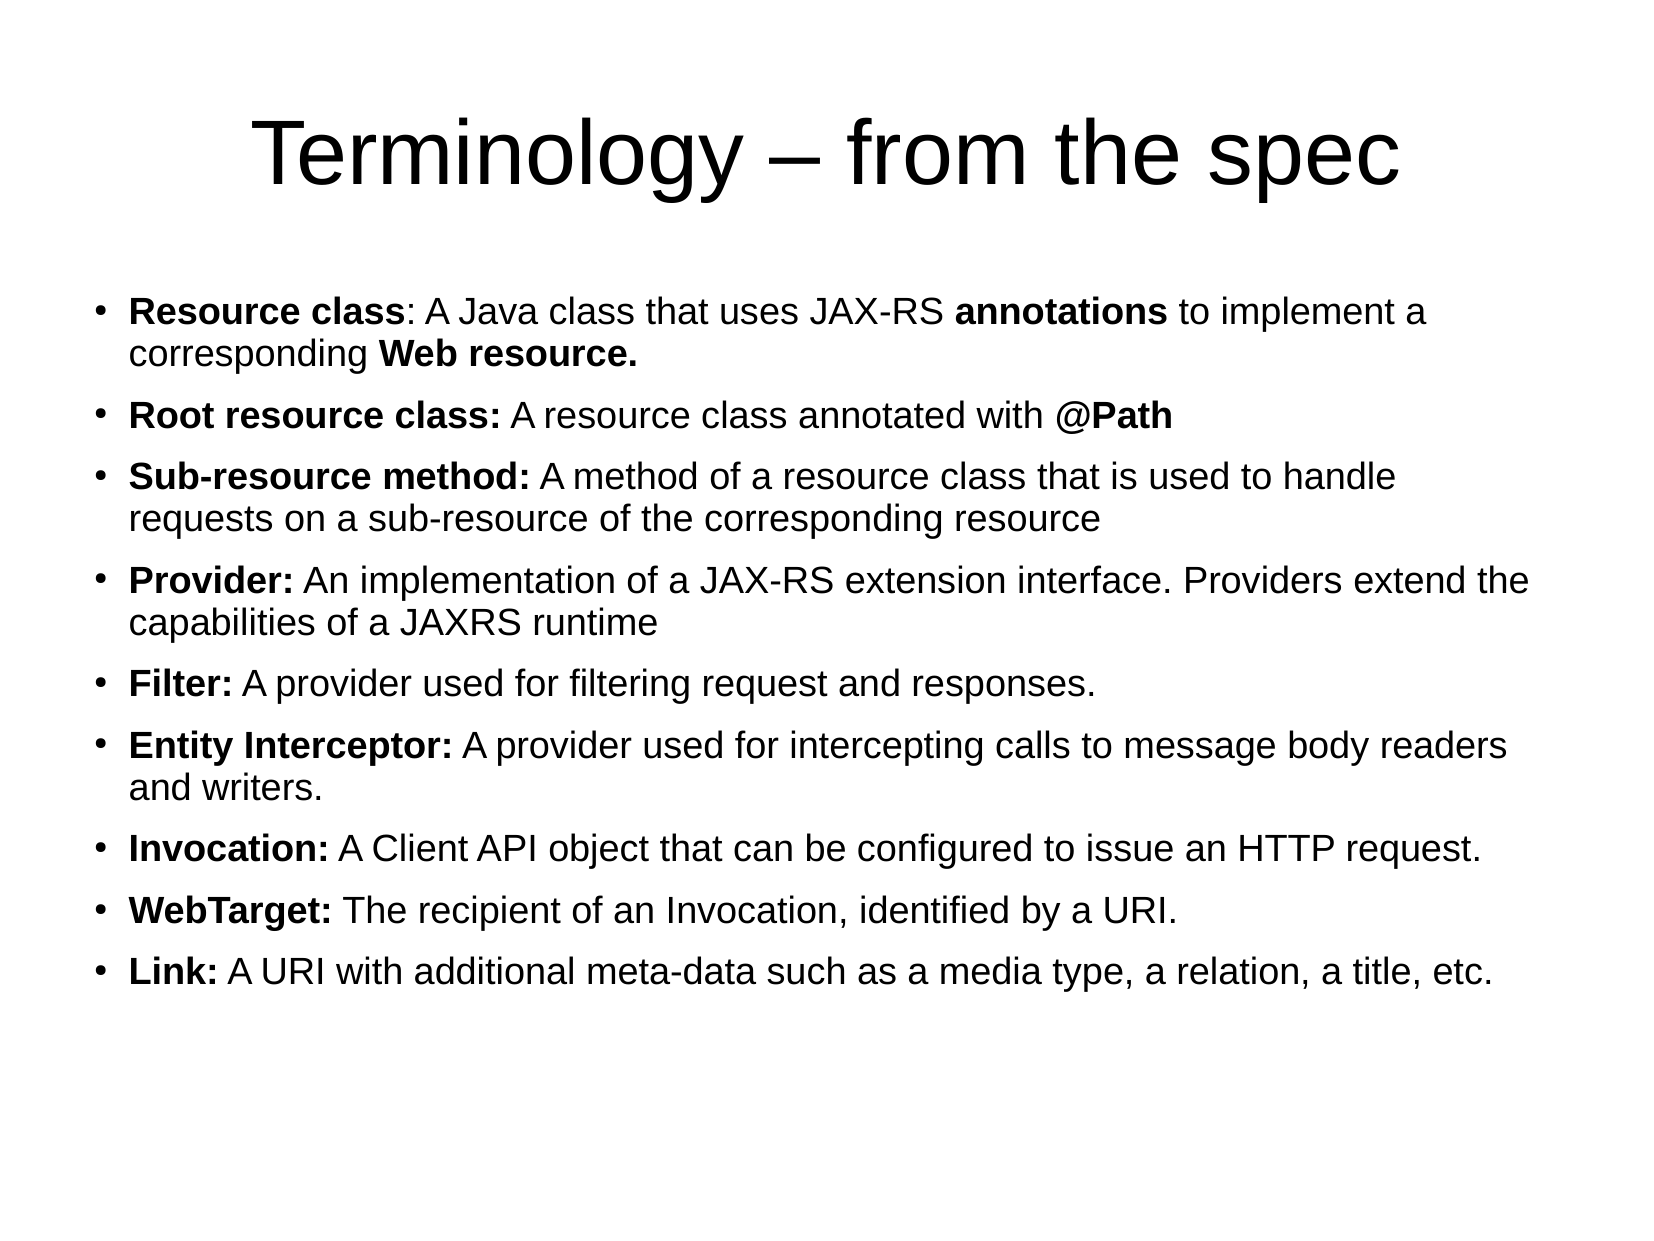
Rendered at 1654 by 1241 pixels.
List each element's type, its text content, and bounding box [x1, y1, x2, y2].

title Terminology – from the spec [82, 49, 1571, 257]
list Resource class: A Java class that uses JAX-RS annotations to implement a corresponding Web resource. Root resource class: A resource class annotated with @Path Sub-resource method: A method of a resource class that is used to handle requests on a sub-resource of the corresponding resource Provider: An implementation of a JAX-RS extension interface. Providers extend the capabilities of a JAXRS runtime Filter: A provider used for filtering request and responses. Entity Interceptor: A provider used for intercepting calls to message body readers and writers. Invocation: A Client API object that can be configured to issue an HTTP request. WebTarget: The recipient of an Invocation, identified by a URI. Link: A URI with additional meta-data such as a media type, a relation, a title, etc. [82, 290, 1538, 1010]
